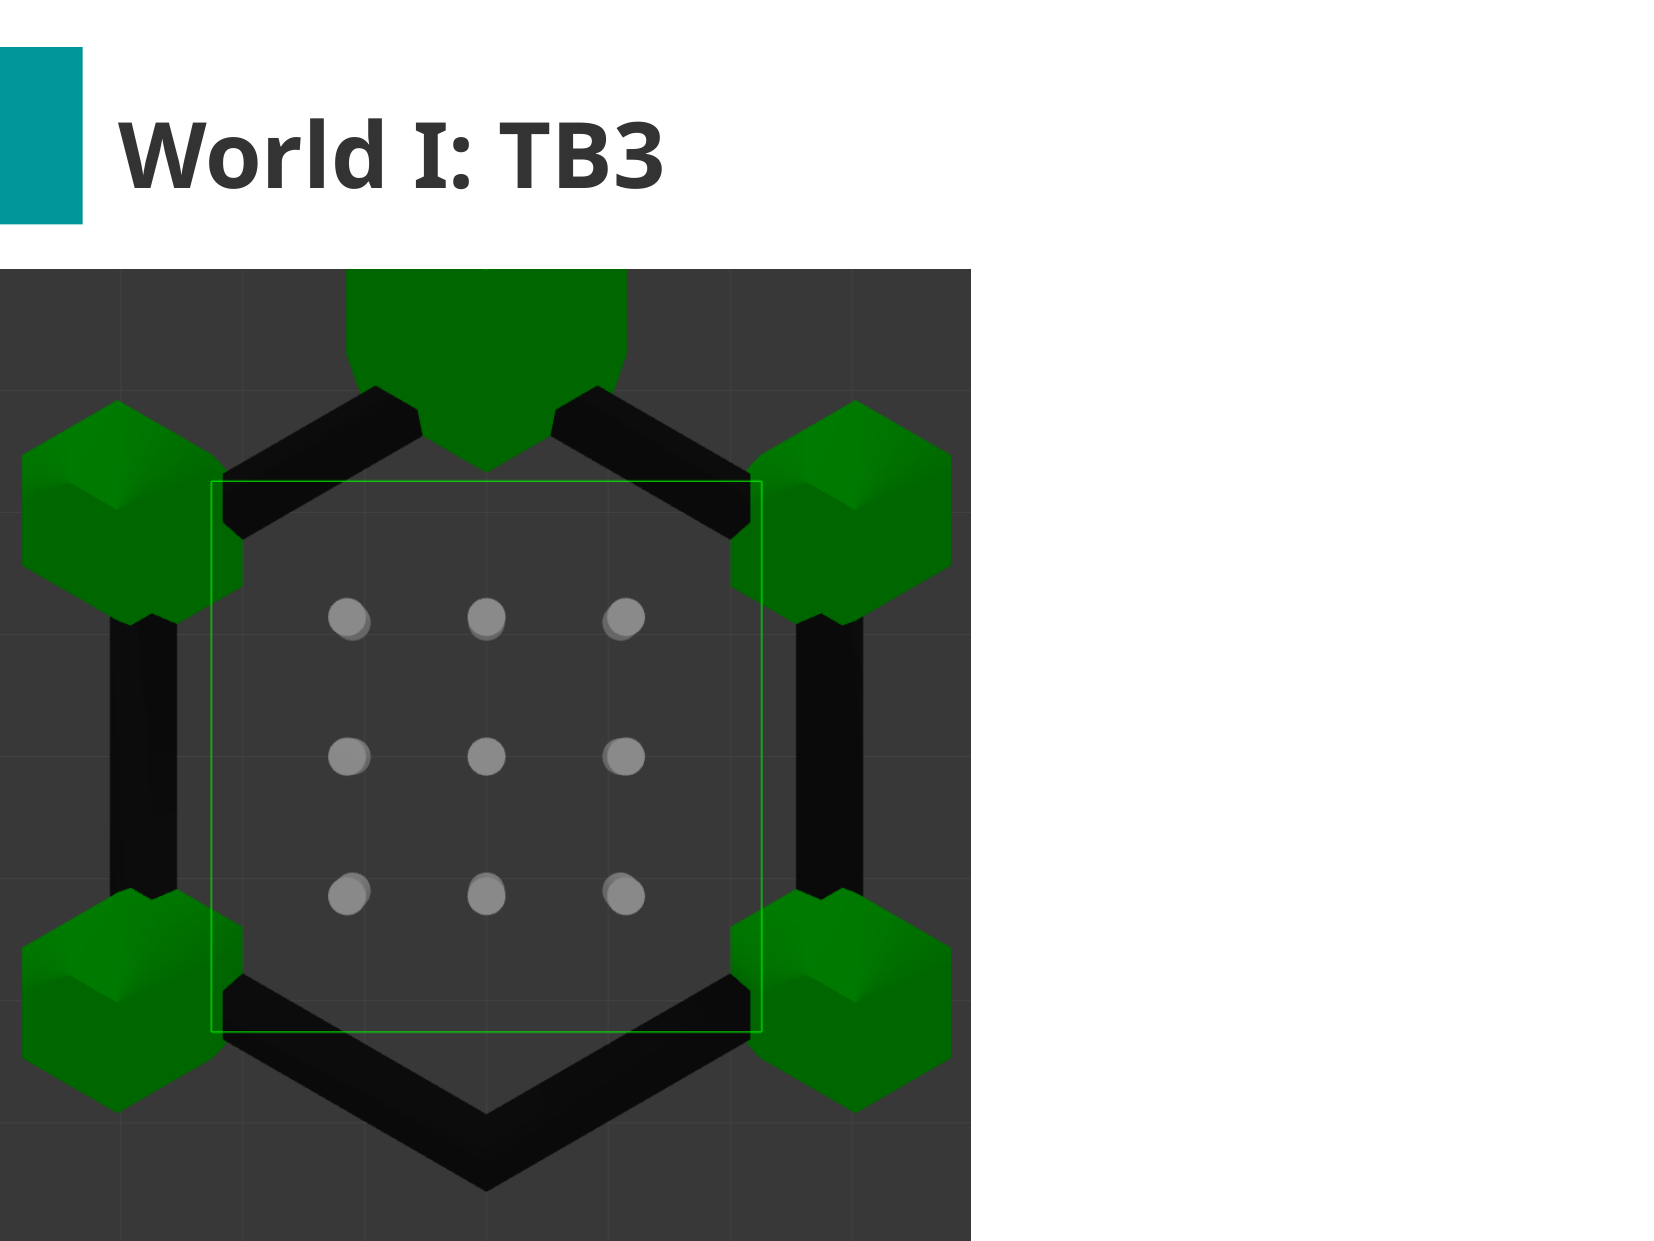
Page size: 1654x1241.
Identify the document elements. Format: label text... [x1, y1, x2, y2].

picture [0, 269, 971, 1241]
title World I: TB3 [118, 49, 1571, 257]
